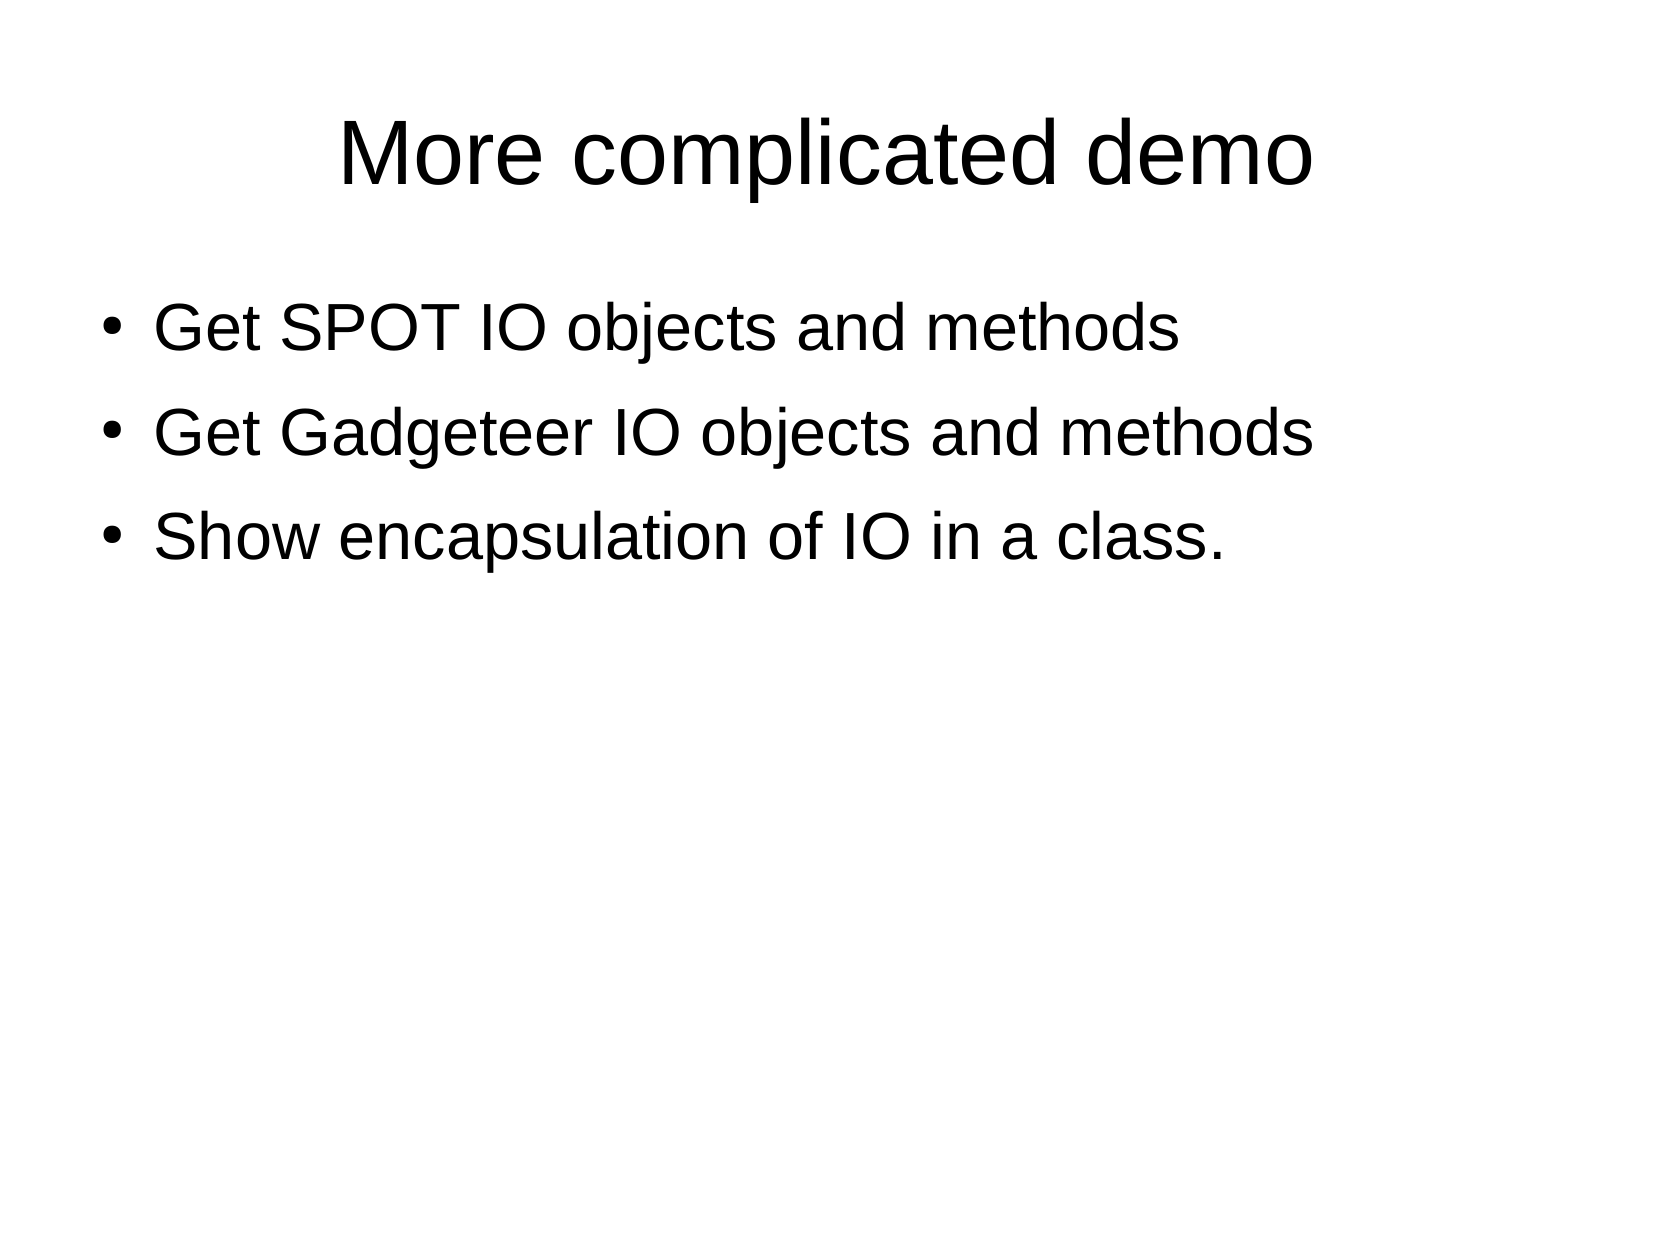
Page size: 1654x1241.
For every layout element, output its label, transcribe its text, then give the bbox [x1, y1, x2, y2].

title More complicated demo [82, 49, 1571, 257]
list Get SPOT IO objects and methods Get Gadgeteer IO objects and methods Show encapsulation of IO in a class. [82, 290, 1571, 1010]
